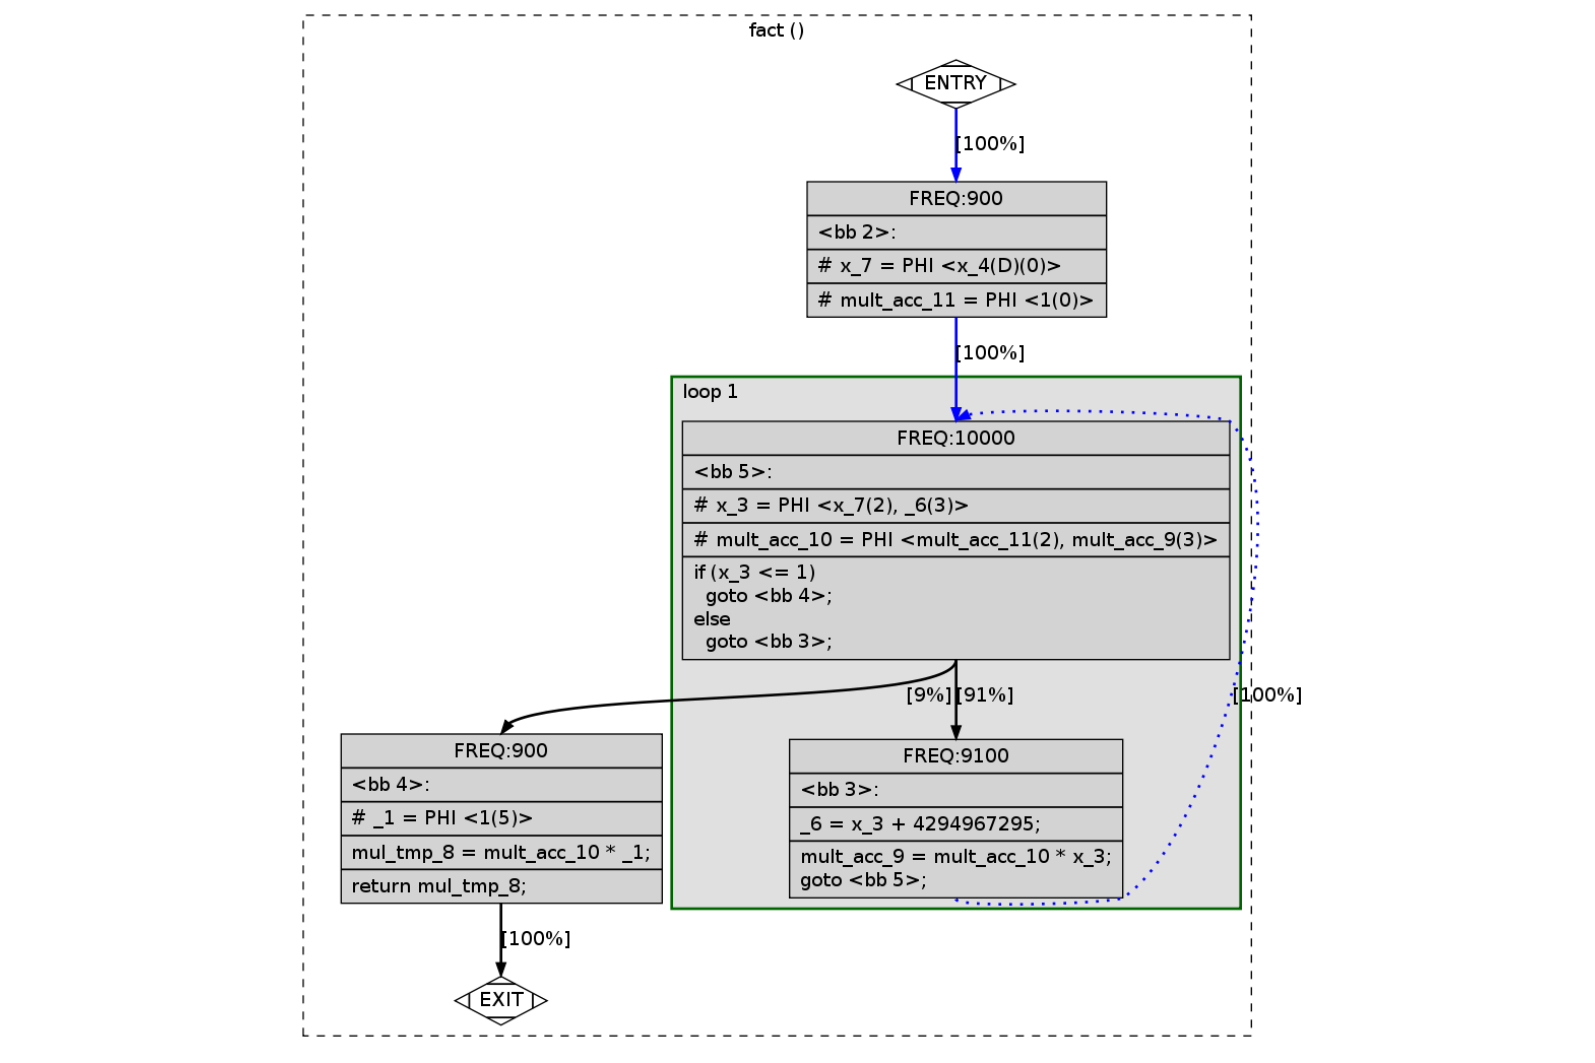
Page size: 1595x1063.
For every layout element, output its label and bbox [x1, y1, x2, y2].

picture [287, 0, 1307, 1063]
